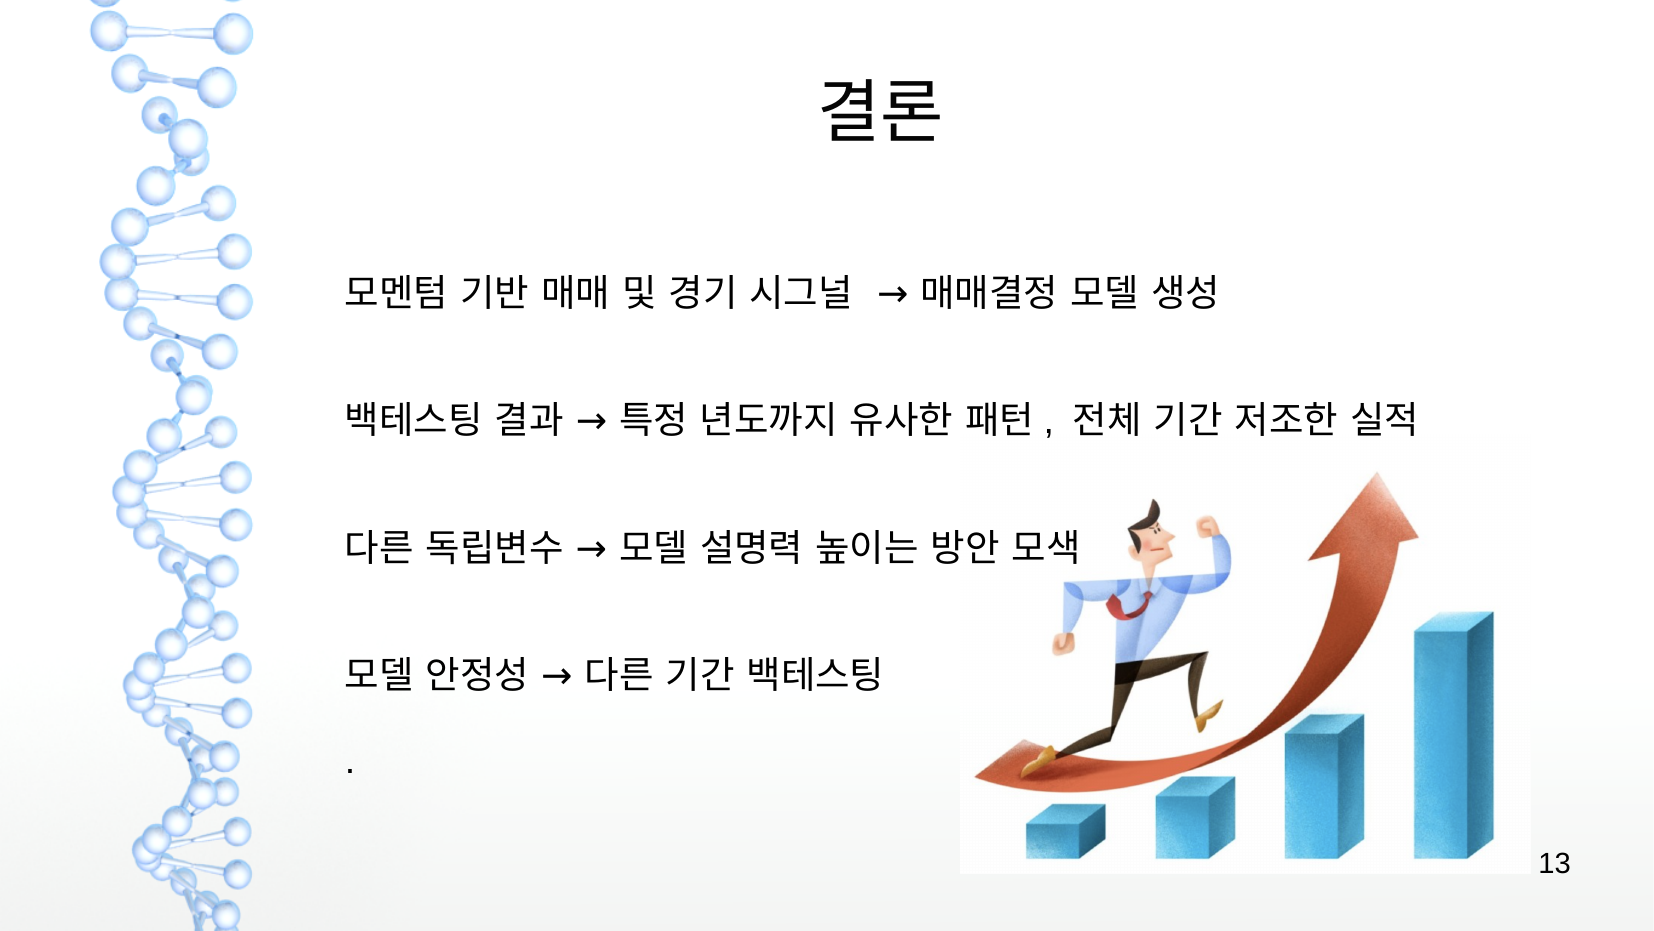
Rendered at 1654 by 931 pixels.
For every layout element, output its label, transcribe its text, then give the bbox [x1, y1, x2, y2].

title 결론 [265, 35, 1595, 189]
text_box 모멘텀 기반 매매 및 경기 시그널 → 매매결정 모델 생성 백테스팅 결과 → 특정 년도까지 유사한 패턴, 전체 기간 저조한 실적 다른 독립변수 → 모델 설명력 높이는 방안 모색 모델 안정성 → 다른 기간 백테스팅 . [330, 264, 1522, 789]
picture [0, 0, 1654, 931]
